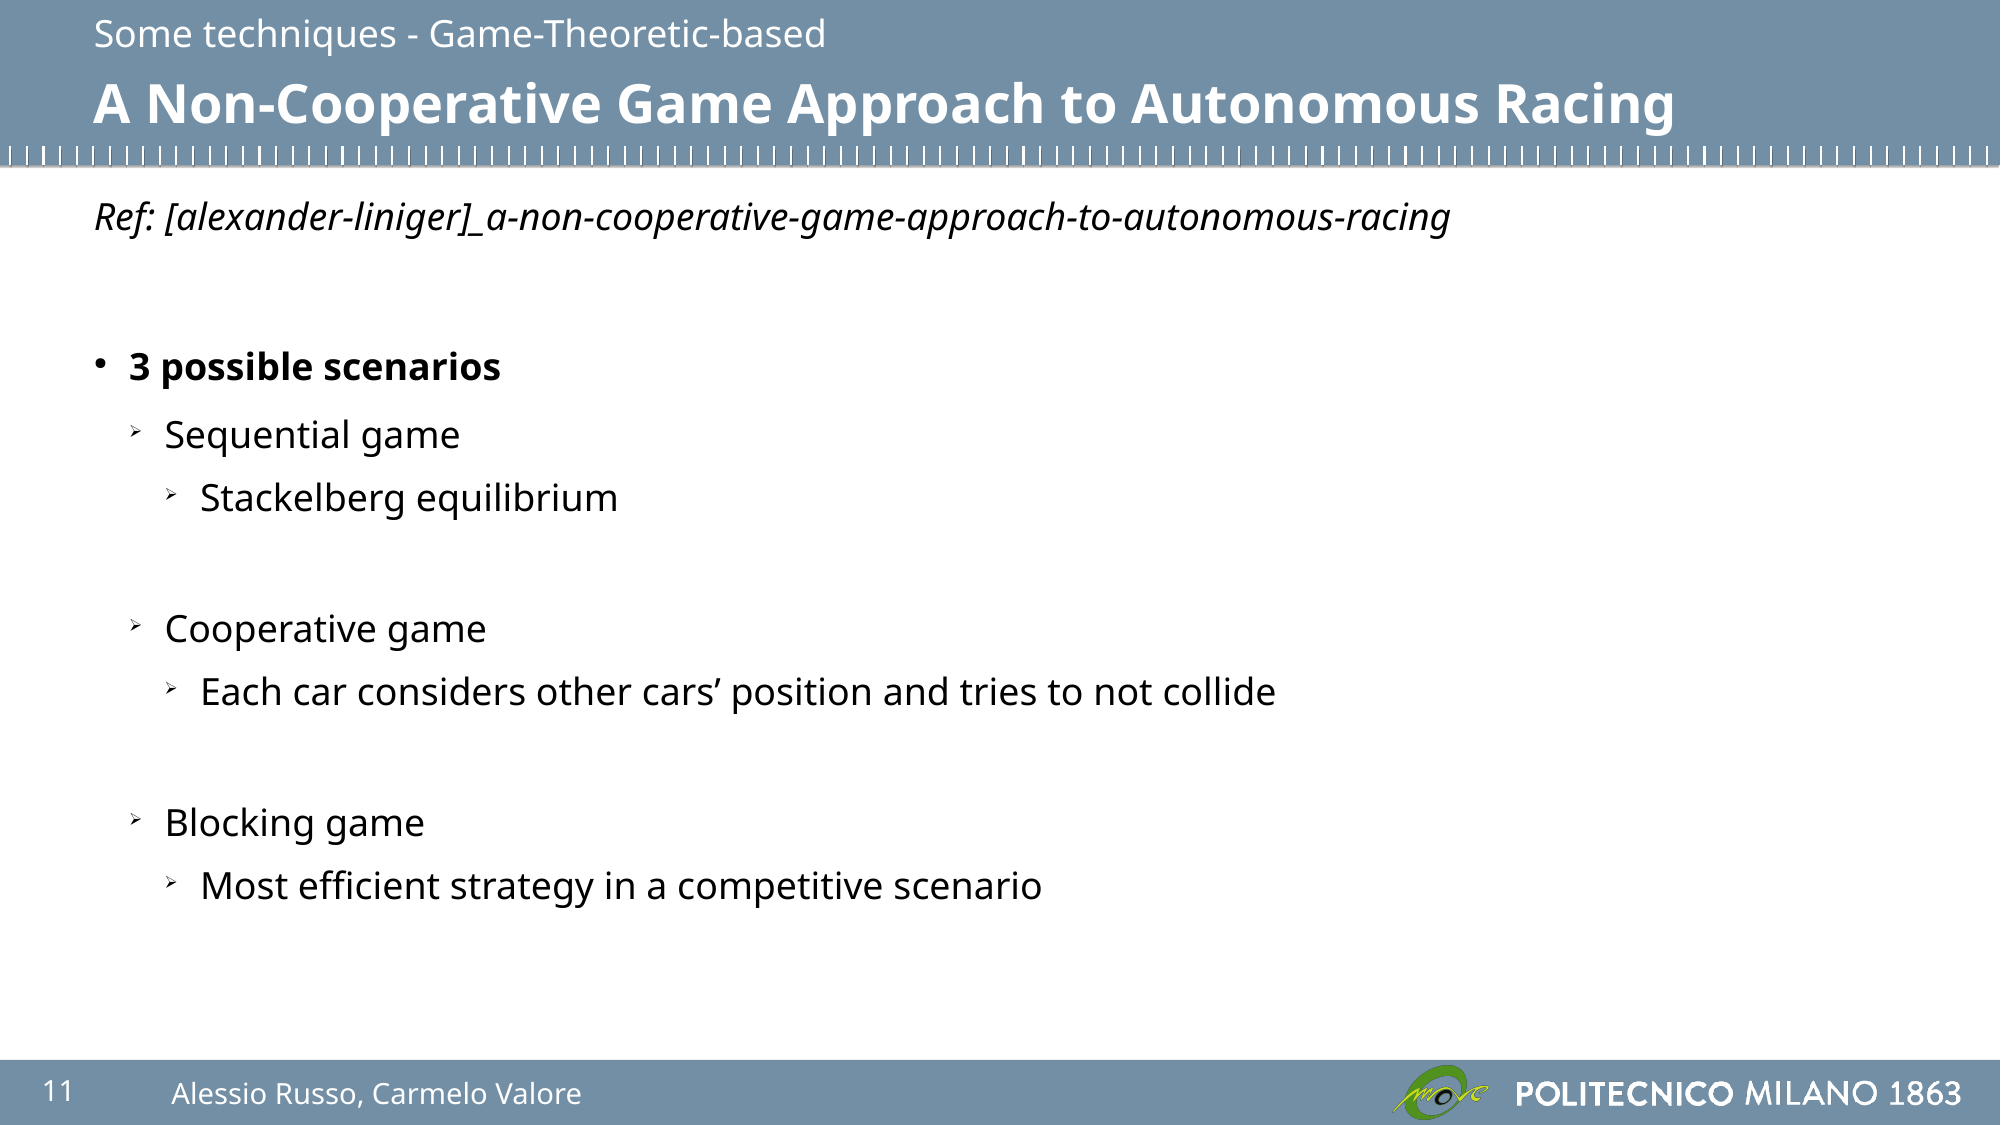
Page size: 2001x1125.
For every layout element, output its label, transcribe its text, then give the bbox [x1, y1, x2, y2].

picture [1392, 1065, 1489, 1120]
slide_number <numero> [7, 1062, 110, 1123]
list Some techniques - Game-Theoretic-based [78, 8, 1922, 56]
footer Alessio Russo, Carmelo Valore [156, 1062, 1007, 1123]
picture [1510, 1068, 1967, 1117]
list Ref: [alexander-liniger]_a-non-cooperative-game-approach-to-autonomous-racing 3 possible scenarios Sequential game Stackelberg equilibrium Cooperative game Each car considers other cars’ position and tries to not collide Blocking game Most efficient strategy in a competitive scenario [78, 185, 1922, 1042]
title A Non-Cooperative Game Approach to Autonomous Racing [78, 63, 1922, 141]
